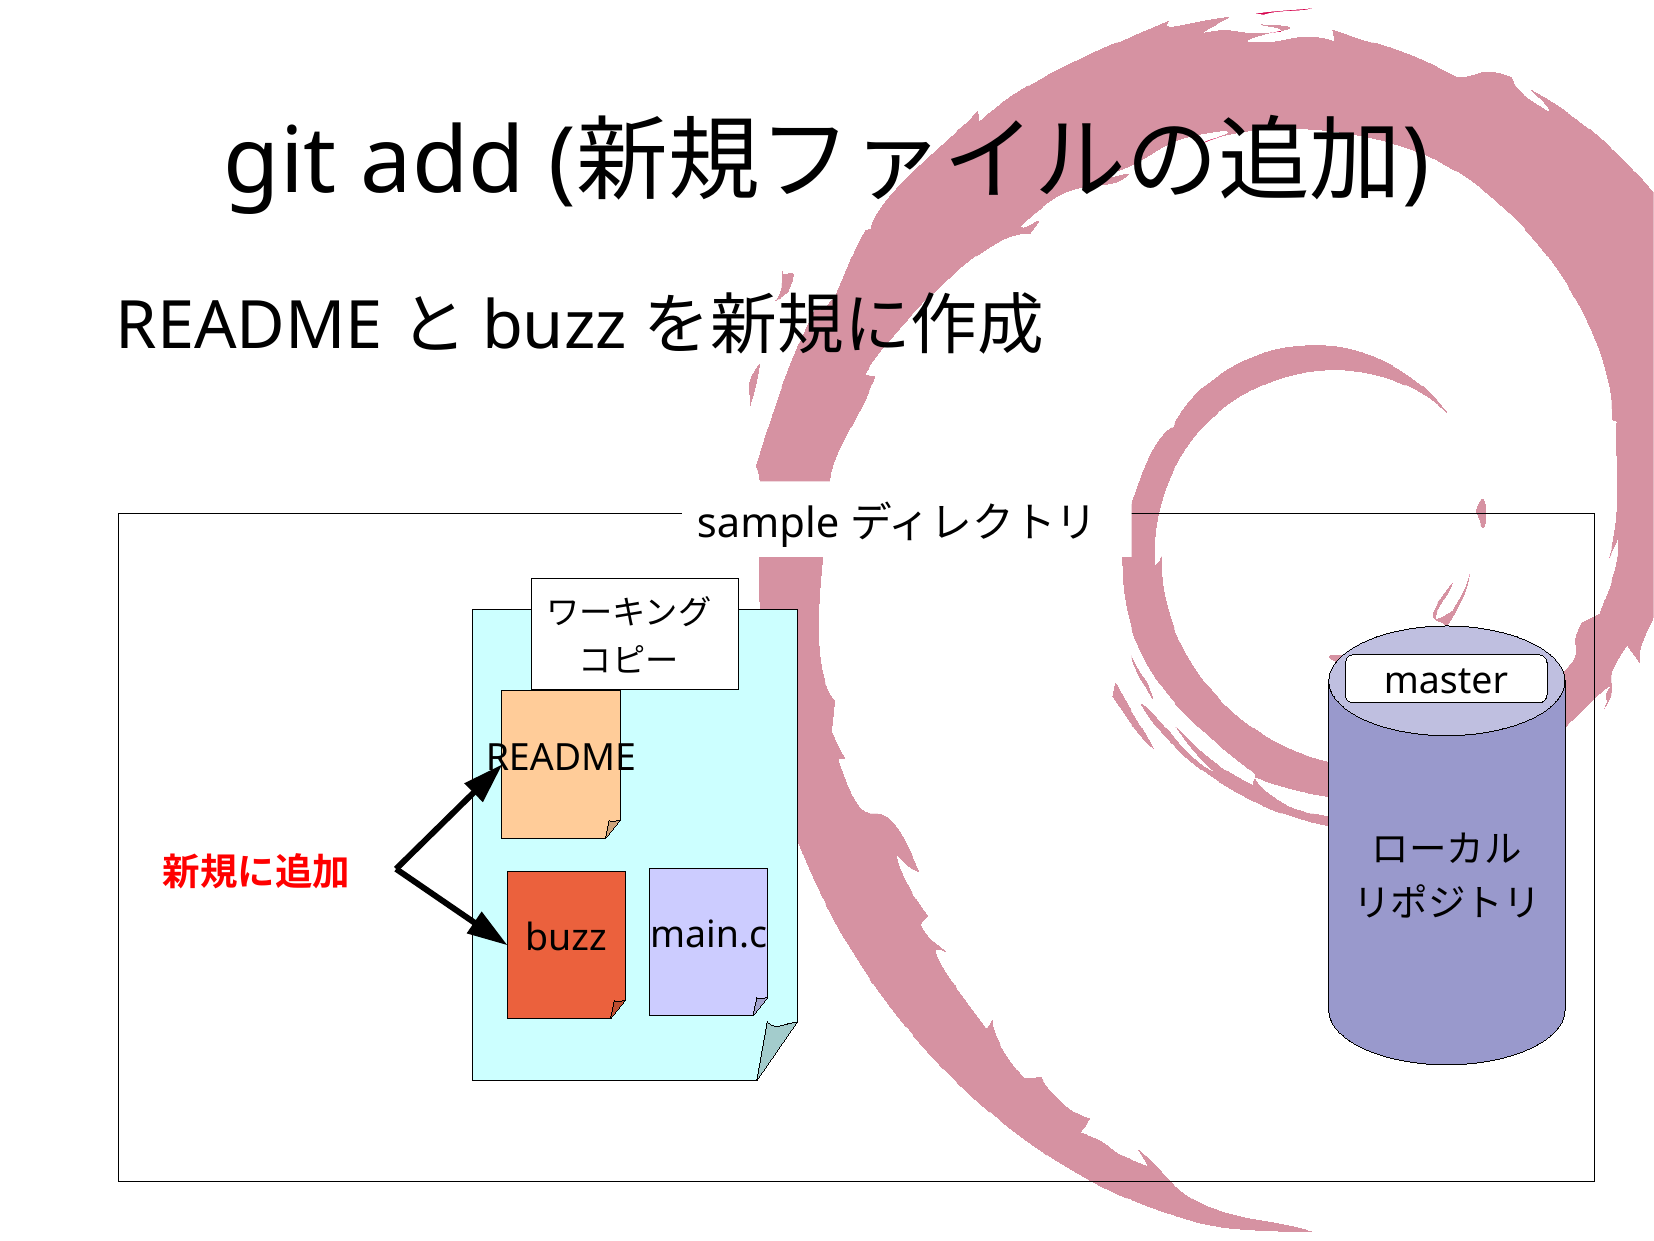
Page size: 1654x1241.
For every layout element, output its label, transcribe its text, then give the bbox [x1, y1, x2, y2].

text_box [492, 759, 501, 769]
text_box 新規に追加 [147, 834, 397, 898]
text_box buzz [507, 871, 626, 1019]
text_box README [501, 690, 621, 839]
text_box sample ディレクトリ [682, 481, 1132, 550]
text_box [472, 609, 798, 1081]
text_box master [1345, 654, 1548, 703]
text_box [472, 609, 531, 778]
text_box ワーキング コピー [531, 578, 739, 679]
text_box README と buzz を新規に作成 [100, 263, 1034, 364]
picture [738, 514, 1594, 1181]
title git add (新規ファイルの追加) [82, 56, 1571, 250]
text_box main.c [649, 868, 768, 1016]
text_box ローカル リポジトリ [1328, 681, 1566, 1065]
text_box [492, 746, 501, 756]
picture [738, 0, 1654, 1241]
